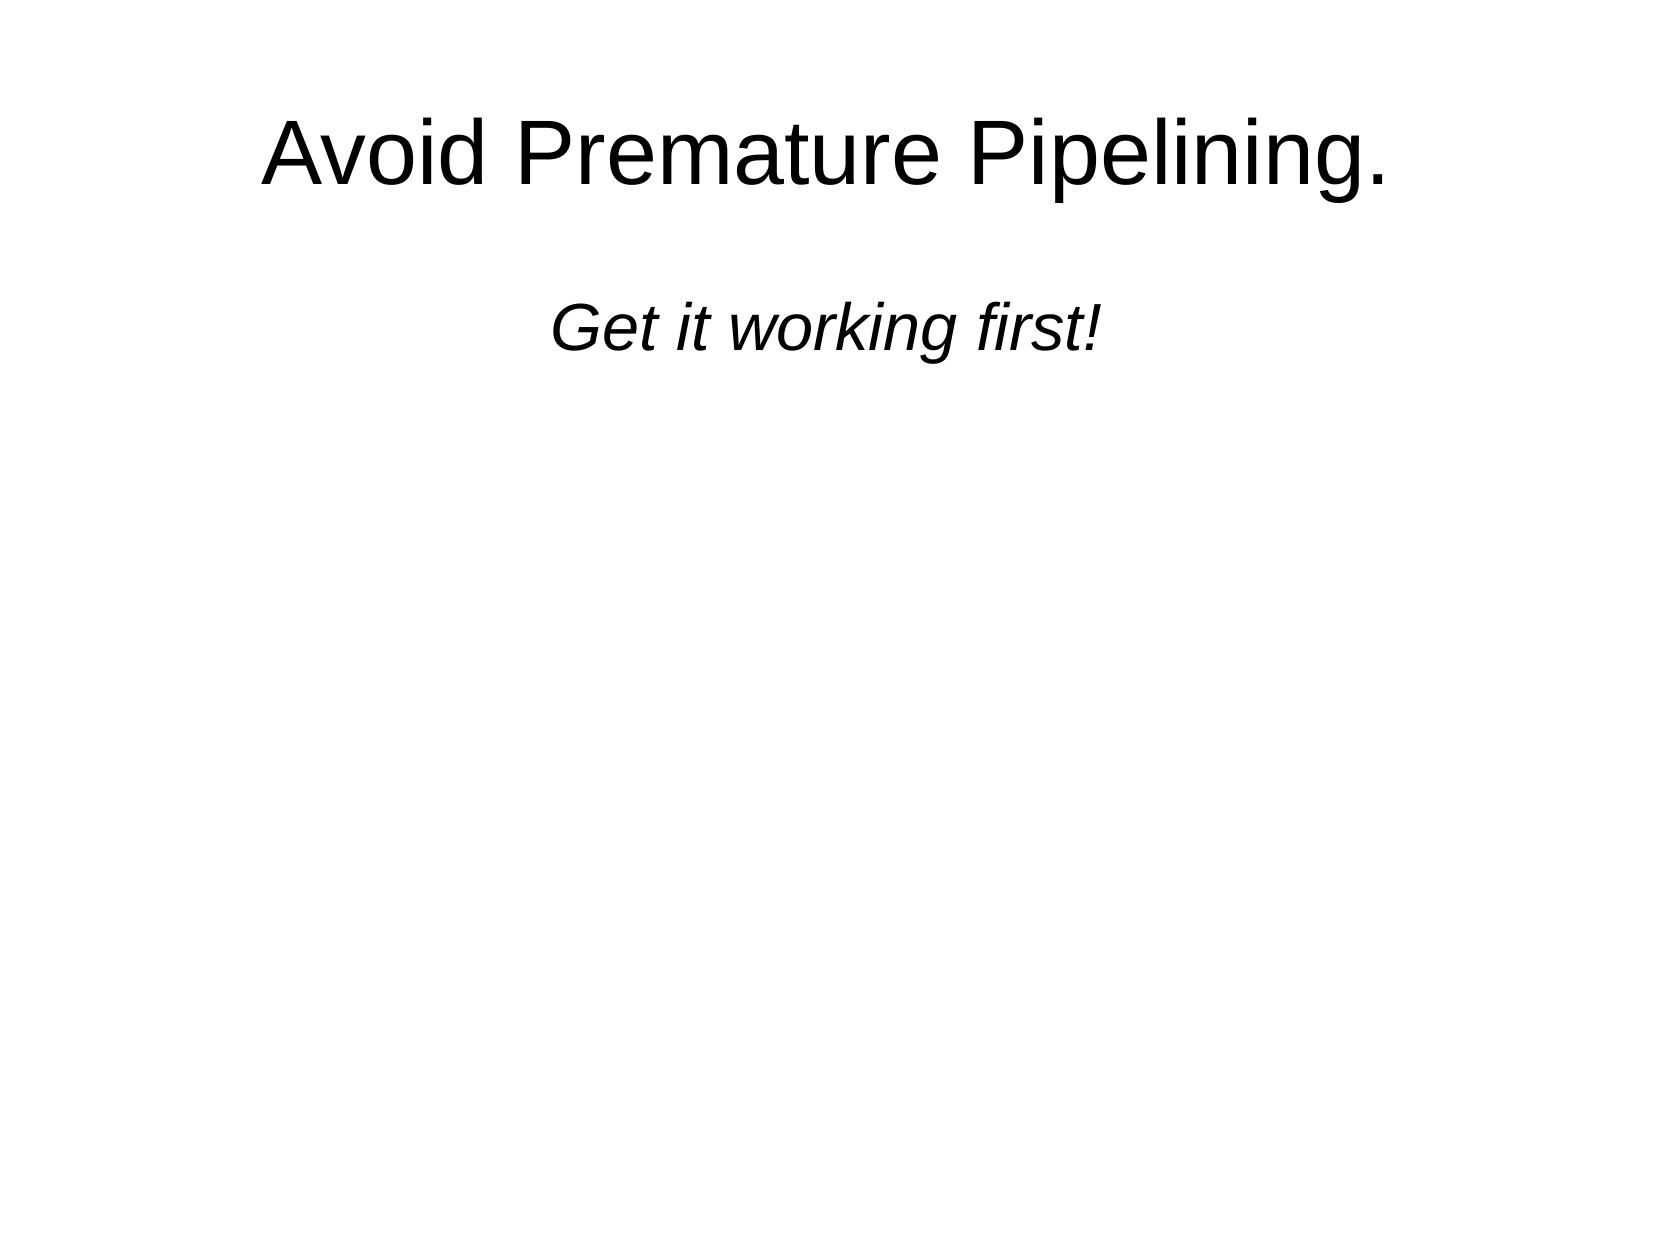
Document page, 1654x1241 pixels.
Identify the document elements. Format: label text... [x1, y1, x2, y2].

list Get it working first! [82, 290, 1571, 1010]
title Avoid Premature Pipelining. [82, 49, 1571, 257]
